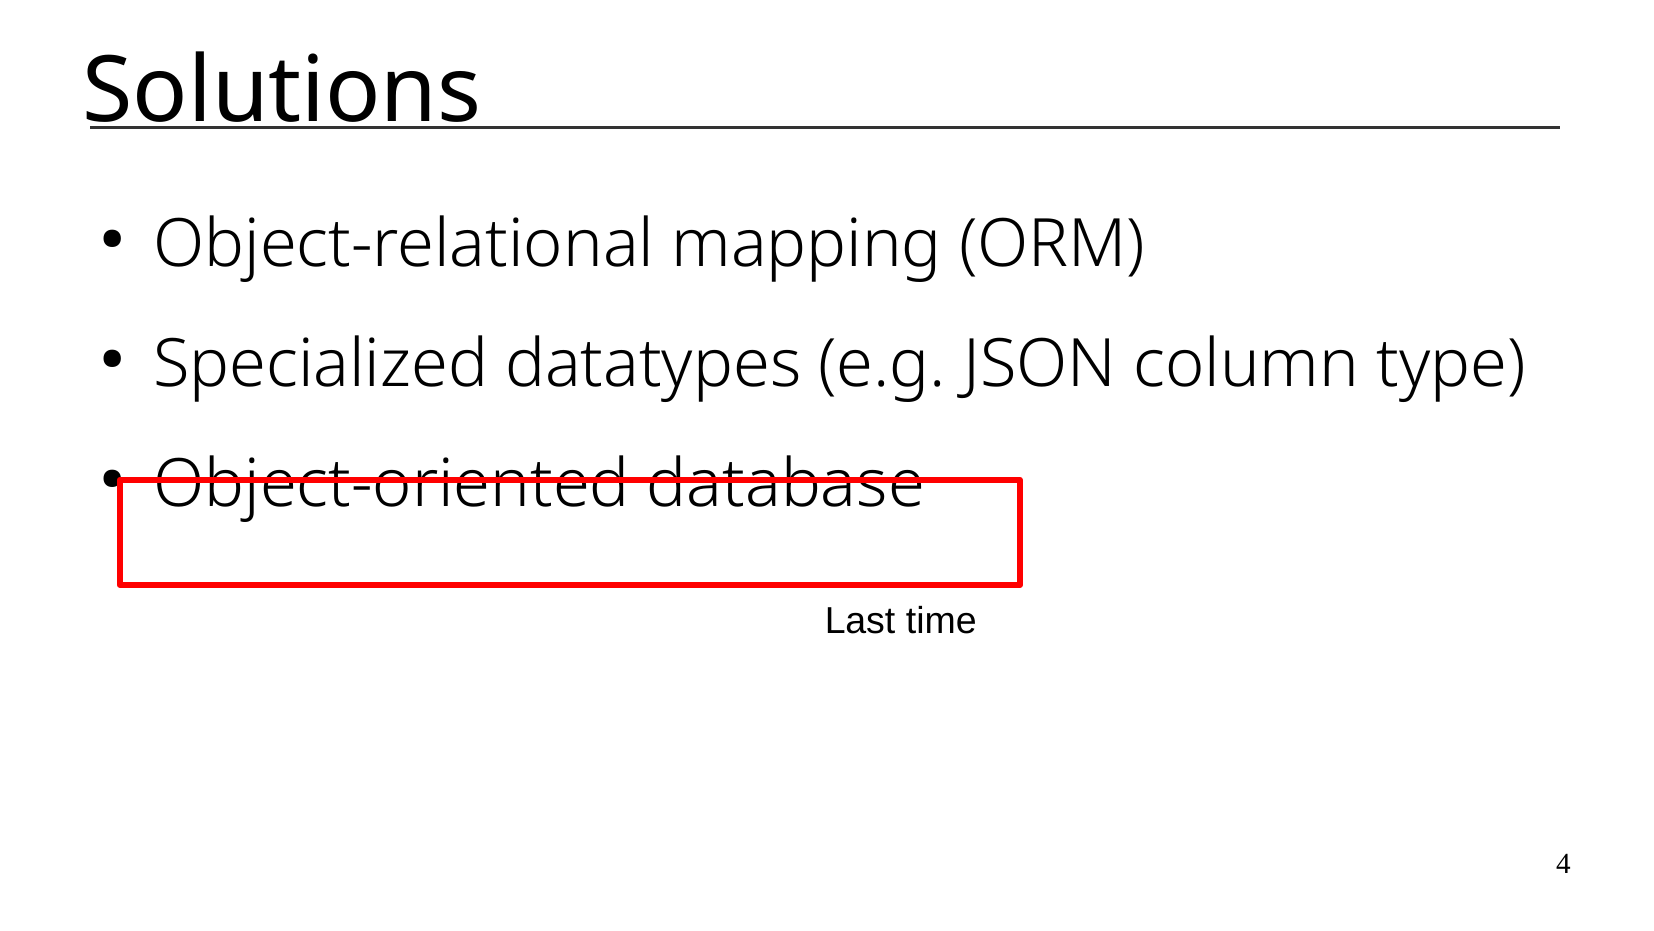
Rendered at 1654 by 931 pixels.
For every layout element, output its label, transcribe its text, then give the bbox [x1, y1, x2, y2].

text_box Last time [810, 592, 992, 650]
title Solutions [82, 32, 1571, 140]
list Object-relational mapping (ORM) Specialized datatypes (e.g. JSON column type) Object-oriented database [82, 195, 1571, 811]
